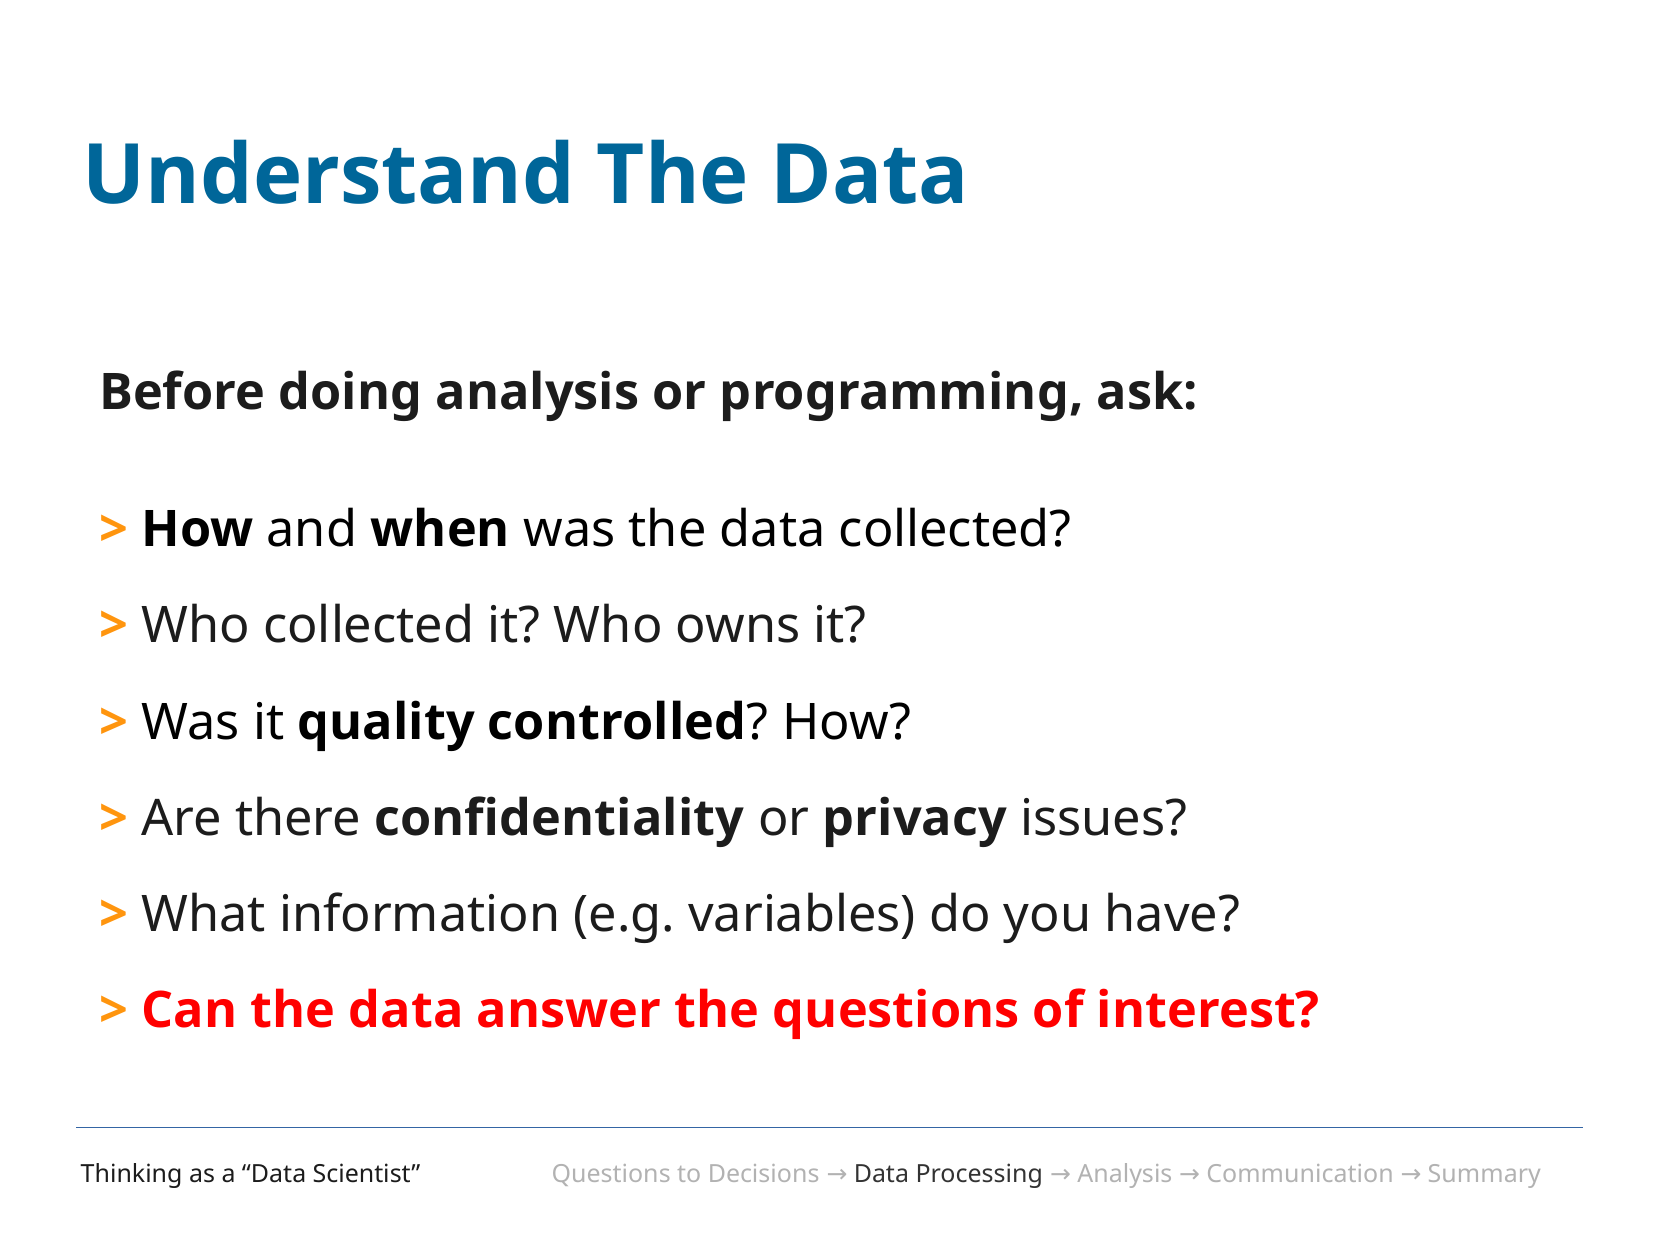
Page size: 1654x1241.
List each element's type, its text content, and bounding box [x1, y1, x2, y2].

title Understand The Data [82, 72, 1571, 271]
text_box Thinking as a “Data Scientist” [65, 1148, 536, 1225]
list Before doing analysis or programming, ask: > How and when was the data collected? > Who collected it? Who owns it? > Was it quality controlled? How? > Are there confidentiality or privacy issues? > What information (e.g. variables) do you have? > Can the data answer the questions of interest? [82, 355, 1571, 1047]
text_box Questions to Decisions → Data Processing → Analysis → Communication → Summary [536, 1148, 1587, 1225]
